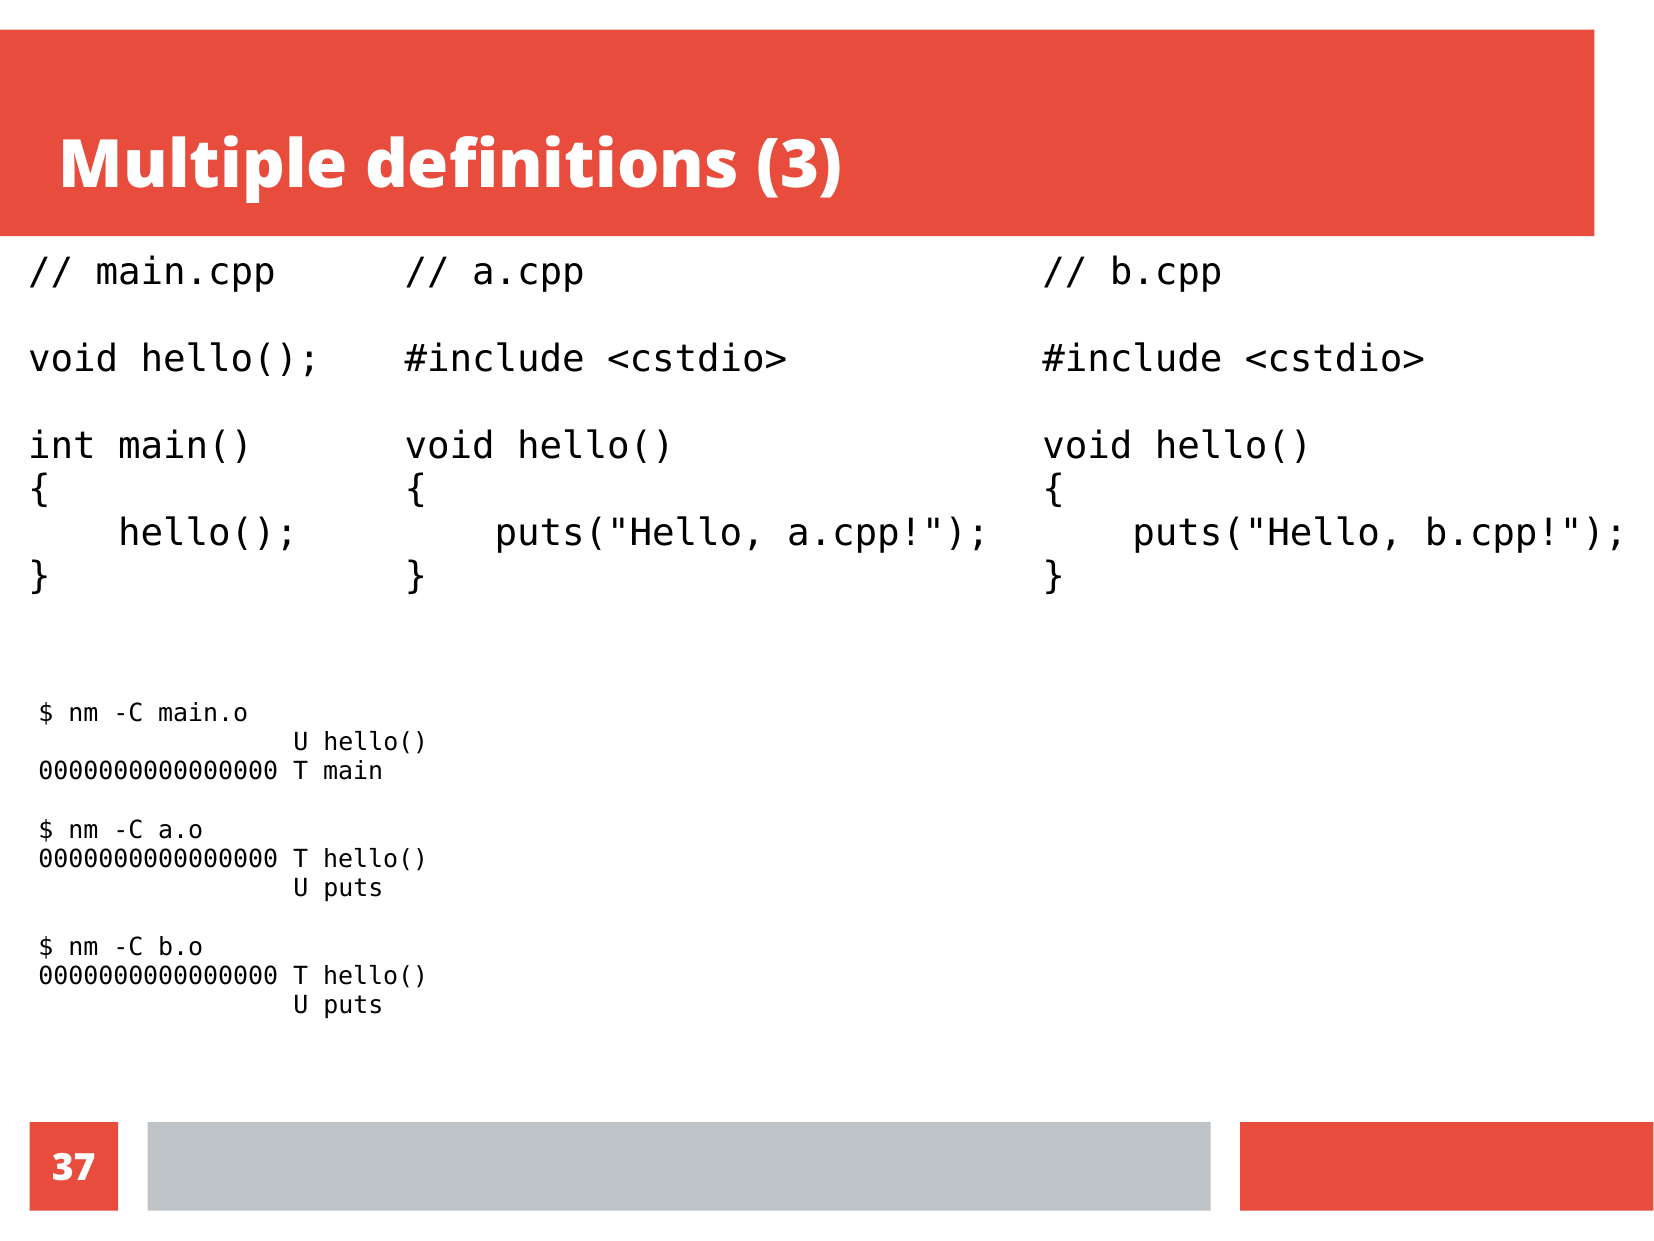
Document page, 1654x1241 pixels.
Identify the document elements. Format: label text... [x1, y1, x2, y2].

title Multiple definitions (3) [59, 59, 1595, 207]
text_box // a.cpp #include <cstdio> void hello() { puts("Hello, a.cpp!"); } [389, 242, 1027, 606]
text_box $ nm -C main.o U hello() 0000000000000000 T main $ nm -C a.o 0000000000000000 T hello() U puts $ nm -C b.o 0000000000000000 T hello() U puts [23, 690, 1607, 1057]
text_box // main.cpp void hello(); int main() { hello(); } [13, 242, 544, 632]
text_box // b.cpp #include <cstdio> void hello() { puts("Hello, b.cpp!"); } [1027, 242, 1654, 606]
